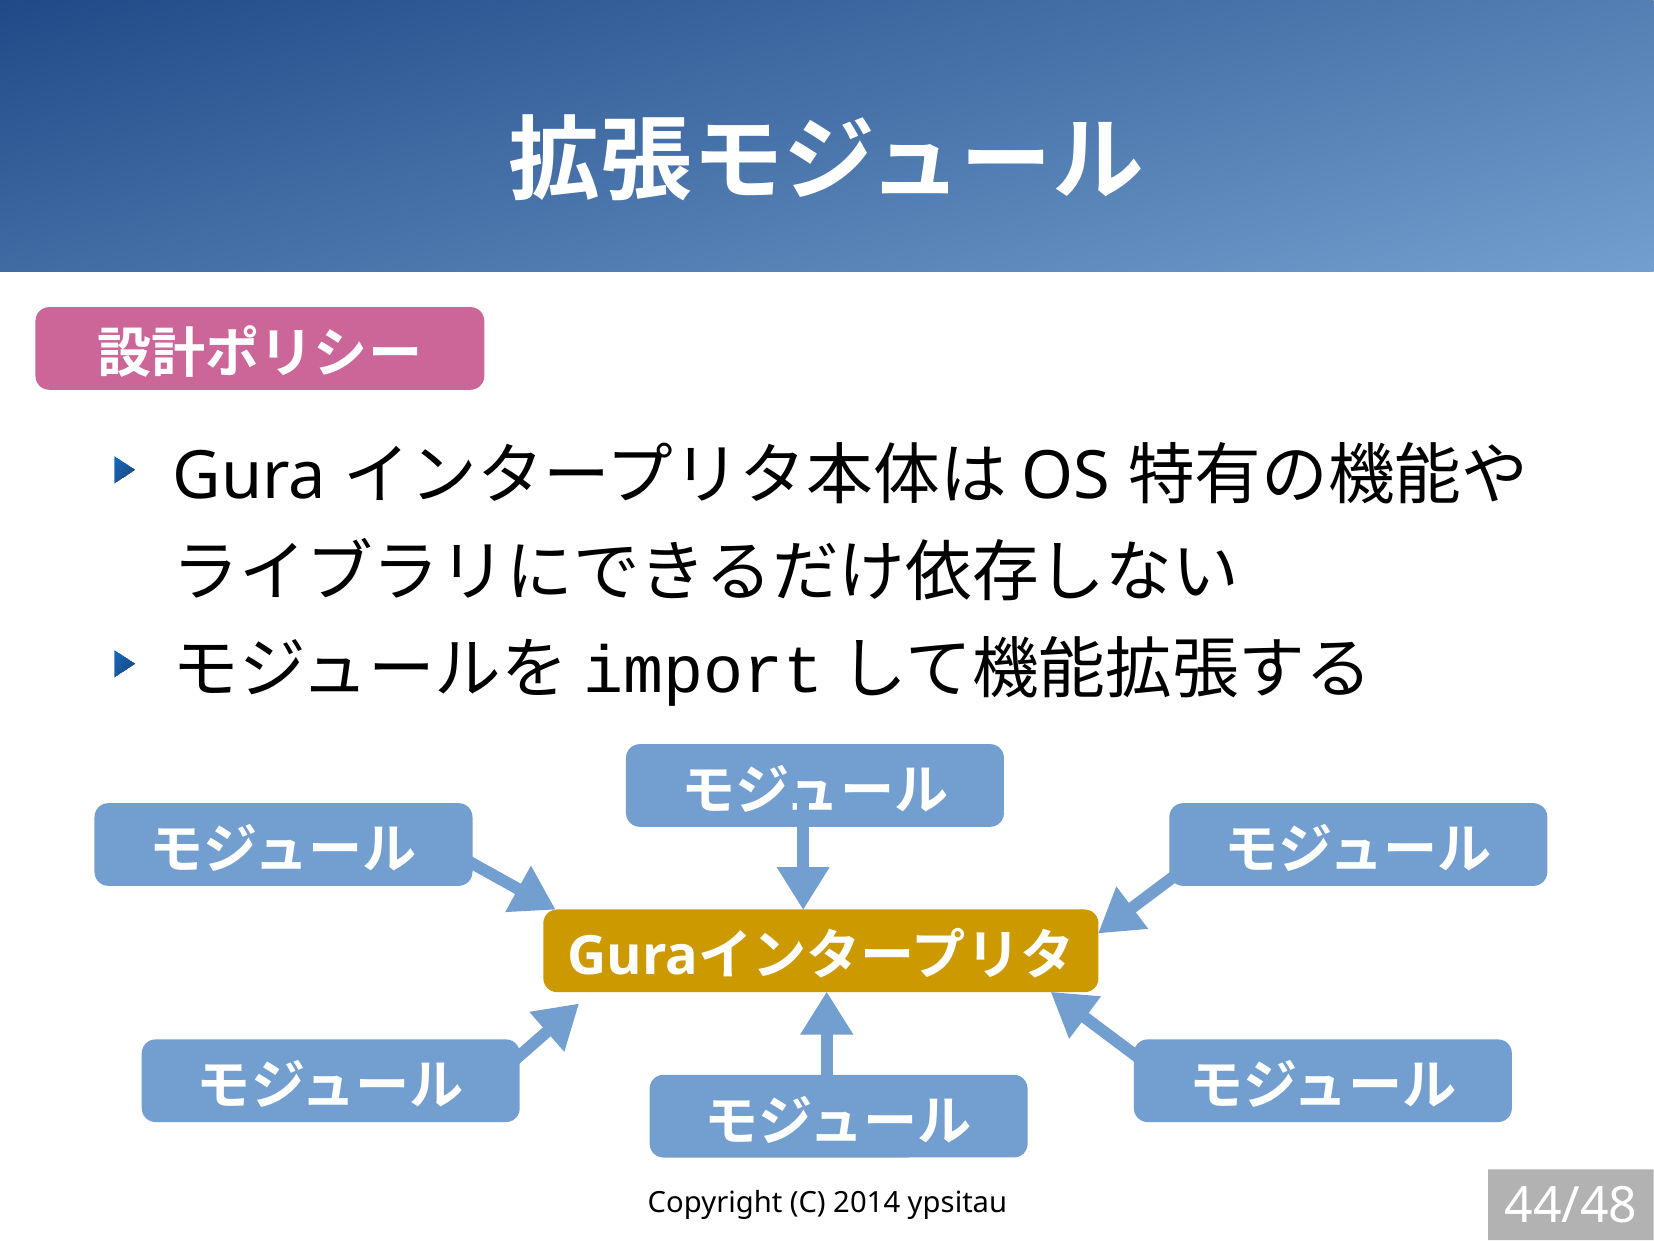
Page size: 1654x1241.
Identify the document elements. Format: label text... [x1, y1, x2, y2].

text_box モジュール [625, 744, 1004, 827]
text_box Gura インタープリタ本体は OS 特有の機能や ライブラリにできるだけ依存しない モジュールを import して機能拡張する [98, 413, 1542, 732]
text_box モジュール [1133, 1039, 1512, 1123]
text_box 設計ポリシー [35, 307, 485, 390]
title 拡張モジュール [82, 49, 1571, 257]
text_box Guraインタープリタ [543, 909, 1099, 993]
text_box モジュール [649, 1074, 1028, 1158]
text_box モジュール [1169, 803, 1548, 886]
text_box モジュール [141, 1039, 520, 1123]
text_box モジュール [94, 803, 473, 886]
